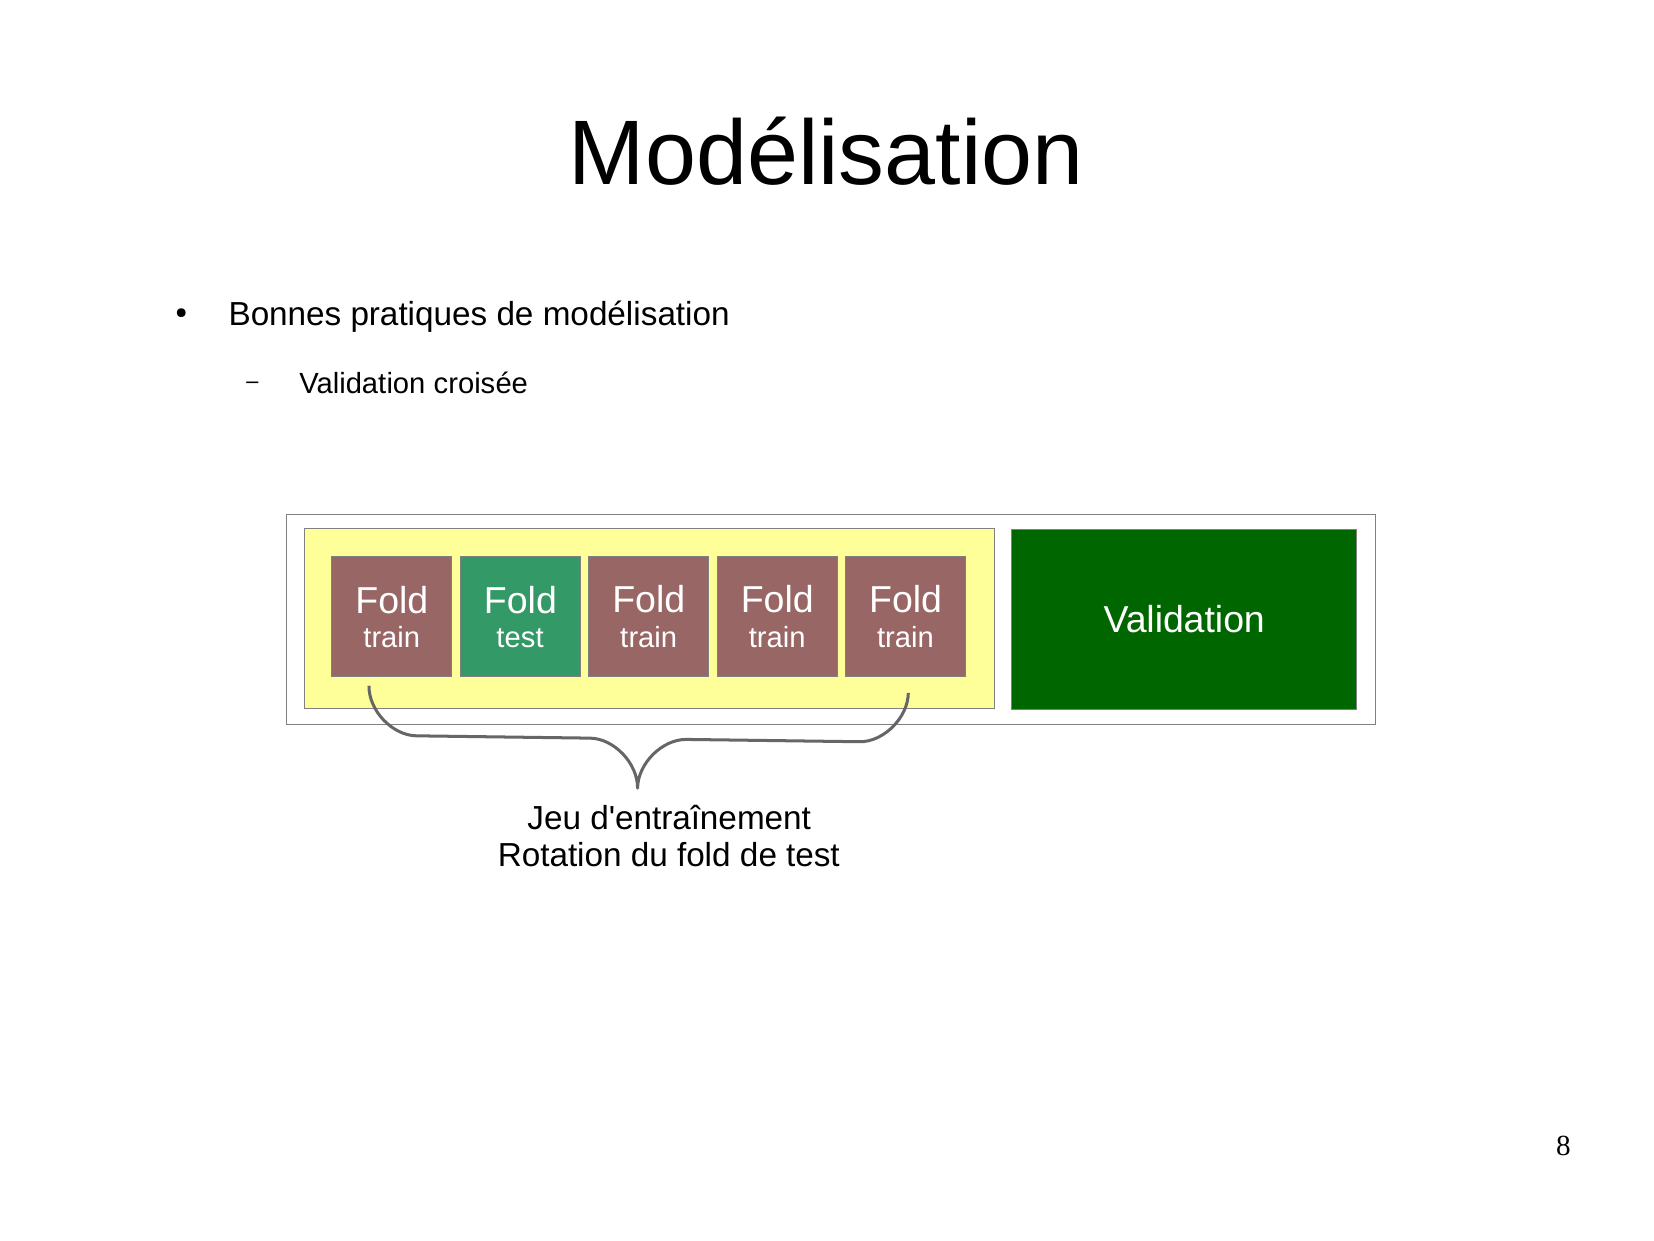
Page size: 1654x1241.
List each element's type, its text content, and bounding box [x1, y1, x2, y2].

list Bonnes pratiques de modélisation Validation croisée [82, 290, 1571, 1109]
title Modélisation [82, 49, 1571, 257]
text_box Fold train [332, 556, 452, 676]
text_box [304, 528, 995, 709]
text_box Fold train [717, 556, 837, 676]
text_box Jeu d'entraînement Rotation du fold de test [406, 791, 932, 882]
text_box Validation [1011, 529, 1357, 710]
text_box Fold test [460, 557, 580, 677]
text_box Fold train [589, 556, 709, 676]
text_box Fold train [846, 556, 966, 676]
